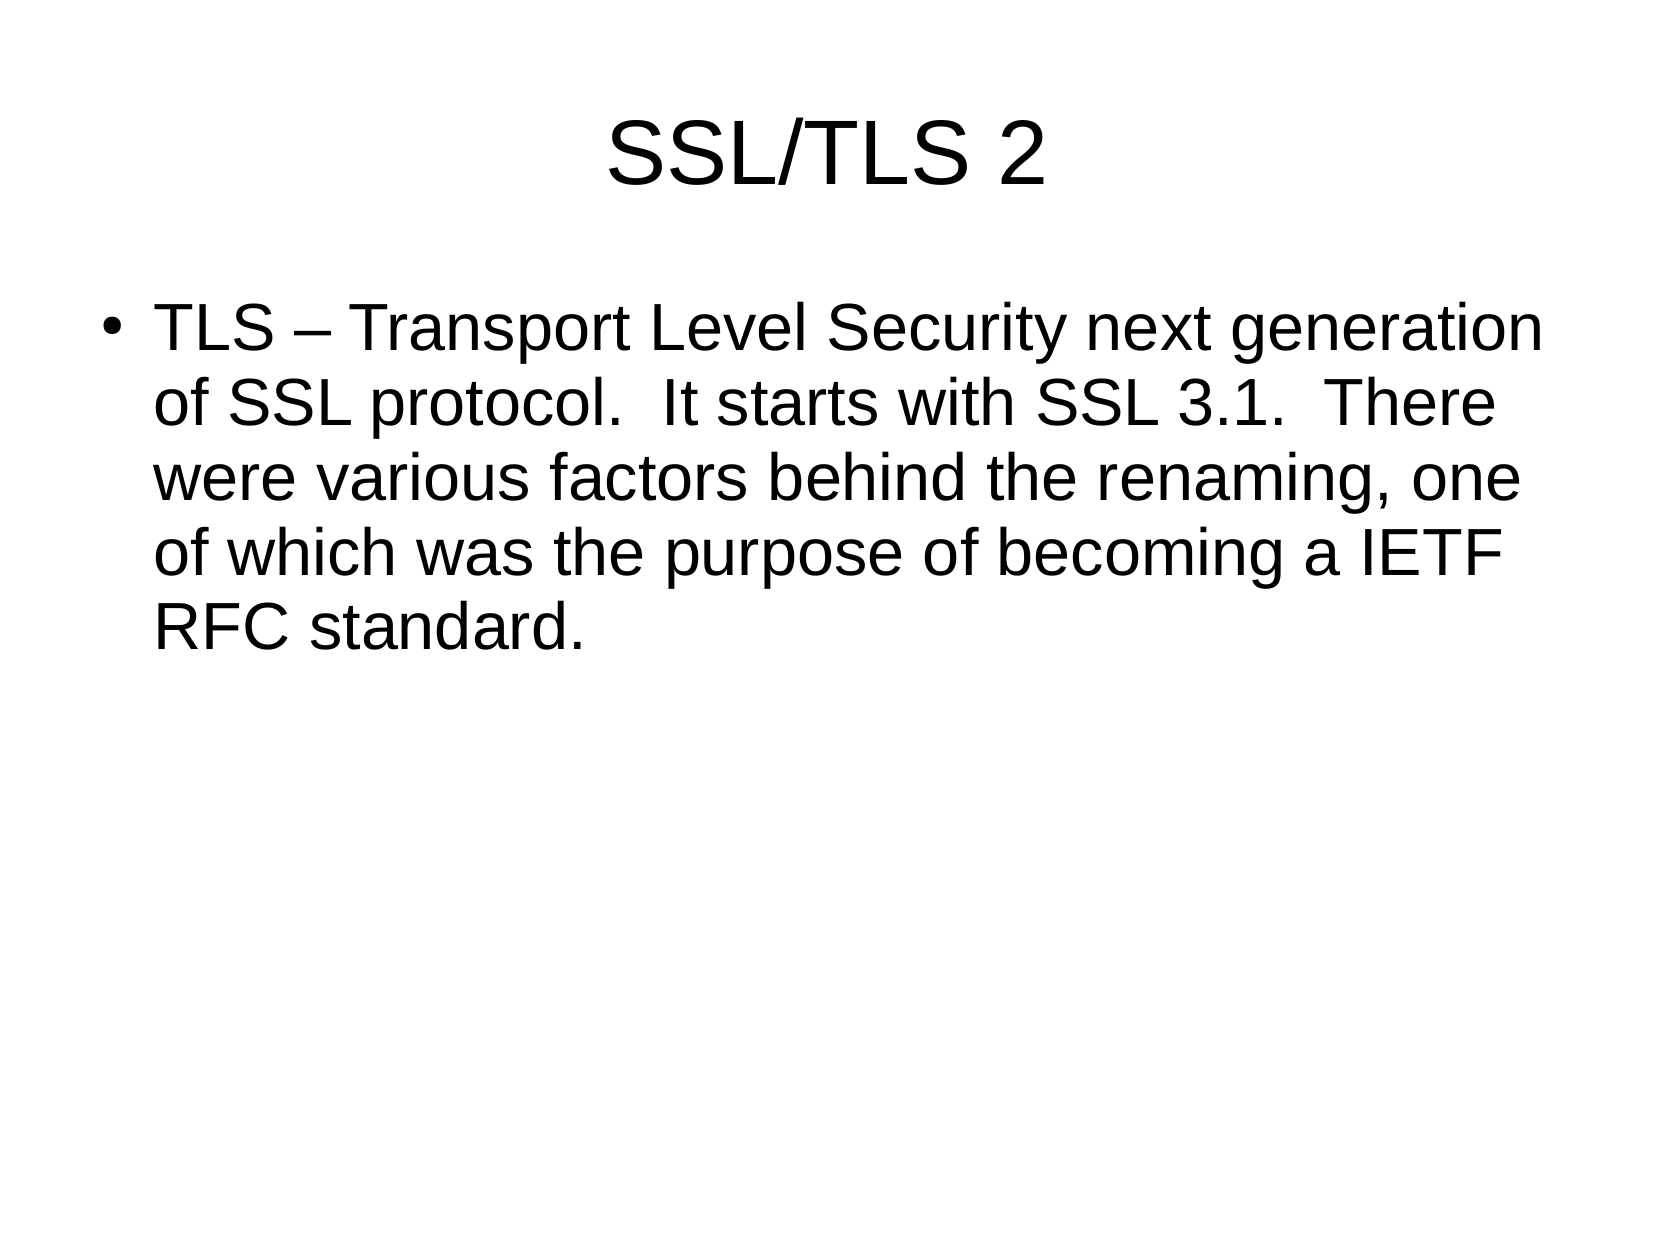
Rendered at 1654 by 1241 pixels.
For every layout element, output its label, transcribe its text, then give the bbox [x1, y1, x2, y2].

title SSL/TLS 2 [82, 49, 1571, 257]
list TLS – Transport Level Security next generation of SSL protocol. It starts with SSL 3.1. There were various factors behind the renaming, one of which was the purpose of becoming a IETF RFC standard. [82, 290, 1571, 1010]
